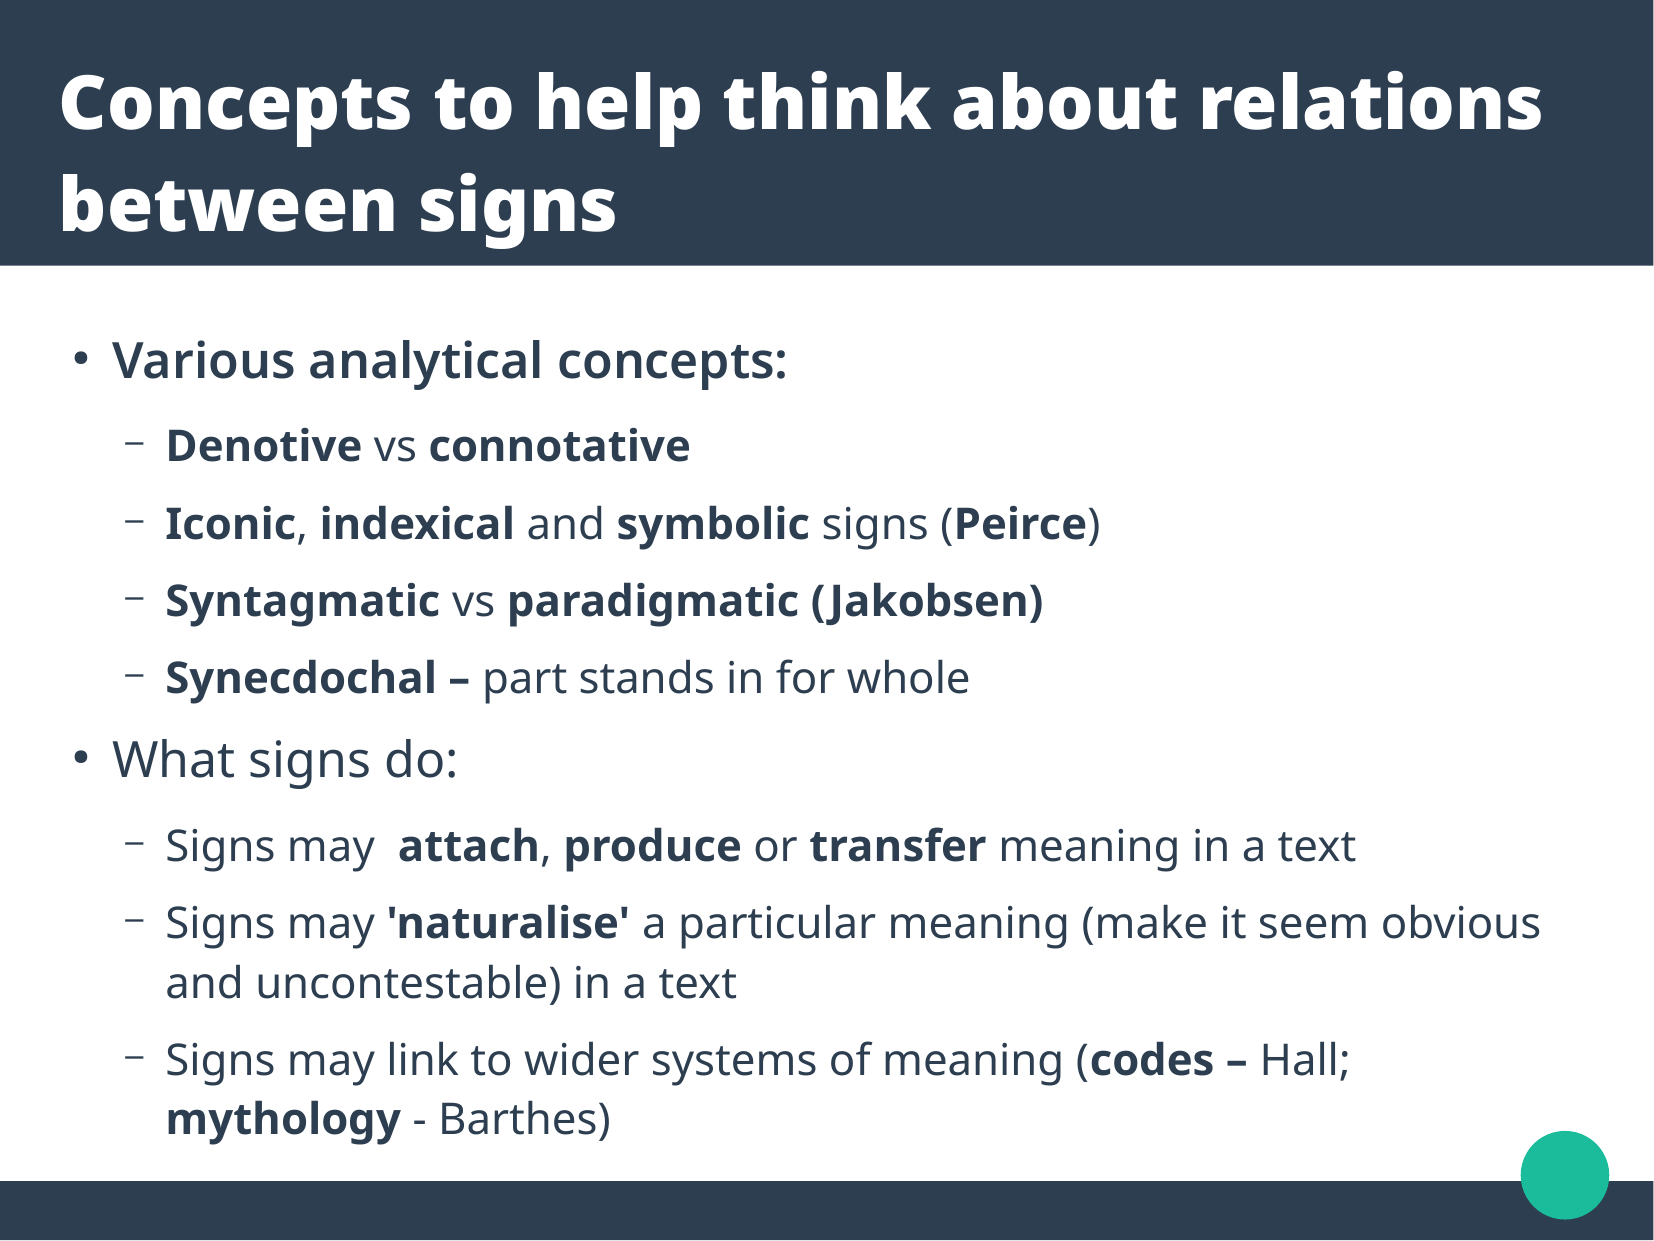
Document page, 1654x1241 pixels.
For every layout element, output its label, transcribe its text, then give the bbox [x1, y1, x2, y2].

list Various analytical concepts: Denotive vs connotative Iconic, indexical and symbolic signs (Peirce) Syntagmatic vs paradigmatic (Jakobsen) Synecdochal – part stands in for whole What signs do: Signs may attach, produce or transfer meaning in a text Signs may 'naturalise' a particular meaning (make it seem obvious and uncontestable) in a text Signs may link to wider systems of meaning (codes – Hall; mythology - Barthes) [59, 324, 1595, 1152]
title Concepts to help think about relations between signs [59, 49, 1595, 207]
